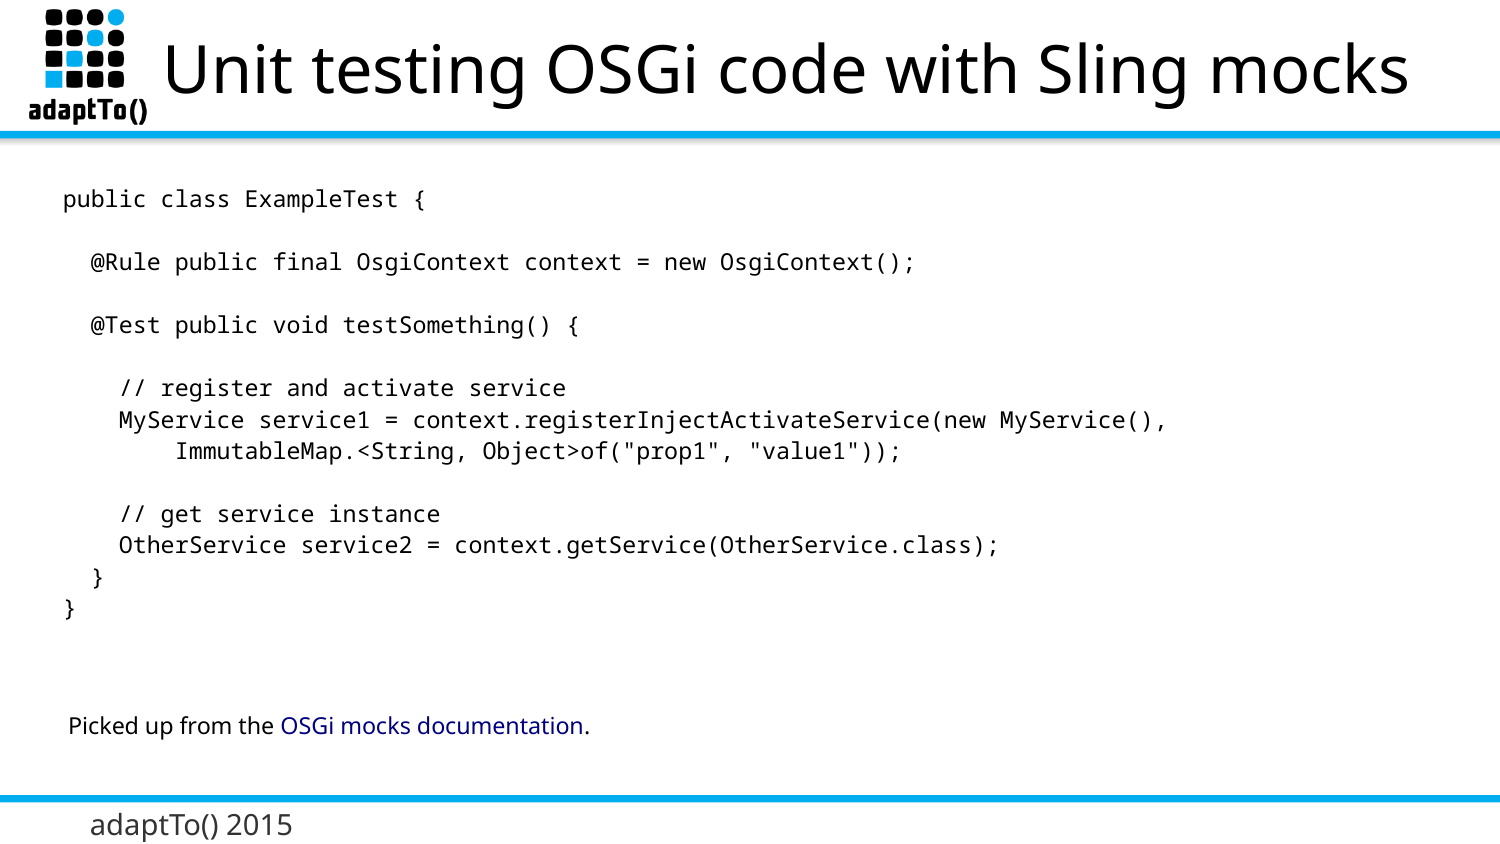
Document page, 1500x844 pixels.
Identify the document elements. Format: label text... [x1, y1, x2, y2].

list public class ExampleTest { @Rule public final OsgiContext context = new OsgiContext(); @Test public void testSomething() { // register and activate service MyService service1 = context.registerInjectActivateService(new MyService(), ImmutableMap.<String, Object>of("prop1", "value1")); // get service instance OtherService service2 = context.getService(OtherService.class); } } Picked up from the OSGi mocks documentation. [52, 183, 1447, 760]
title Unit testing OSGi code with Sling mocks [150, 15, 1425, 121]
picture [27, 6, 148, 126]
